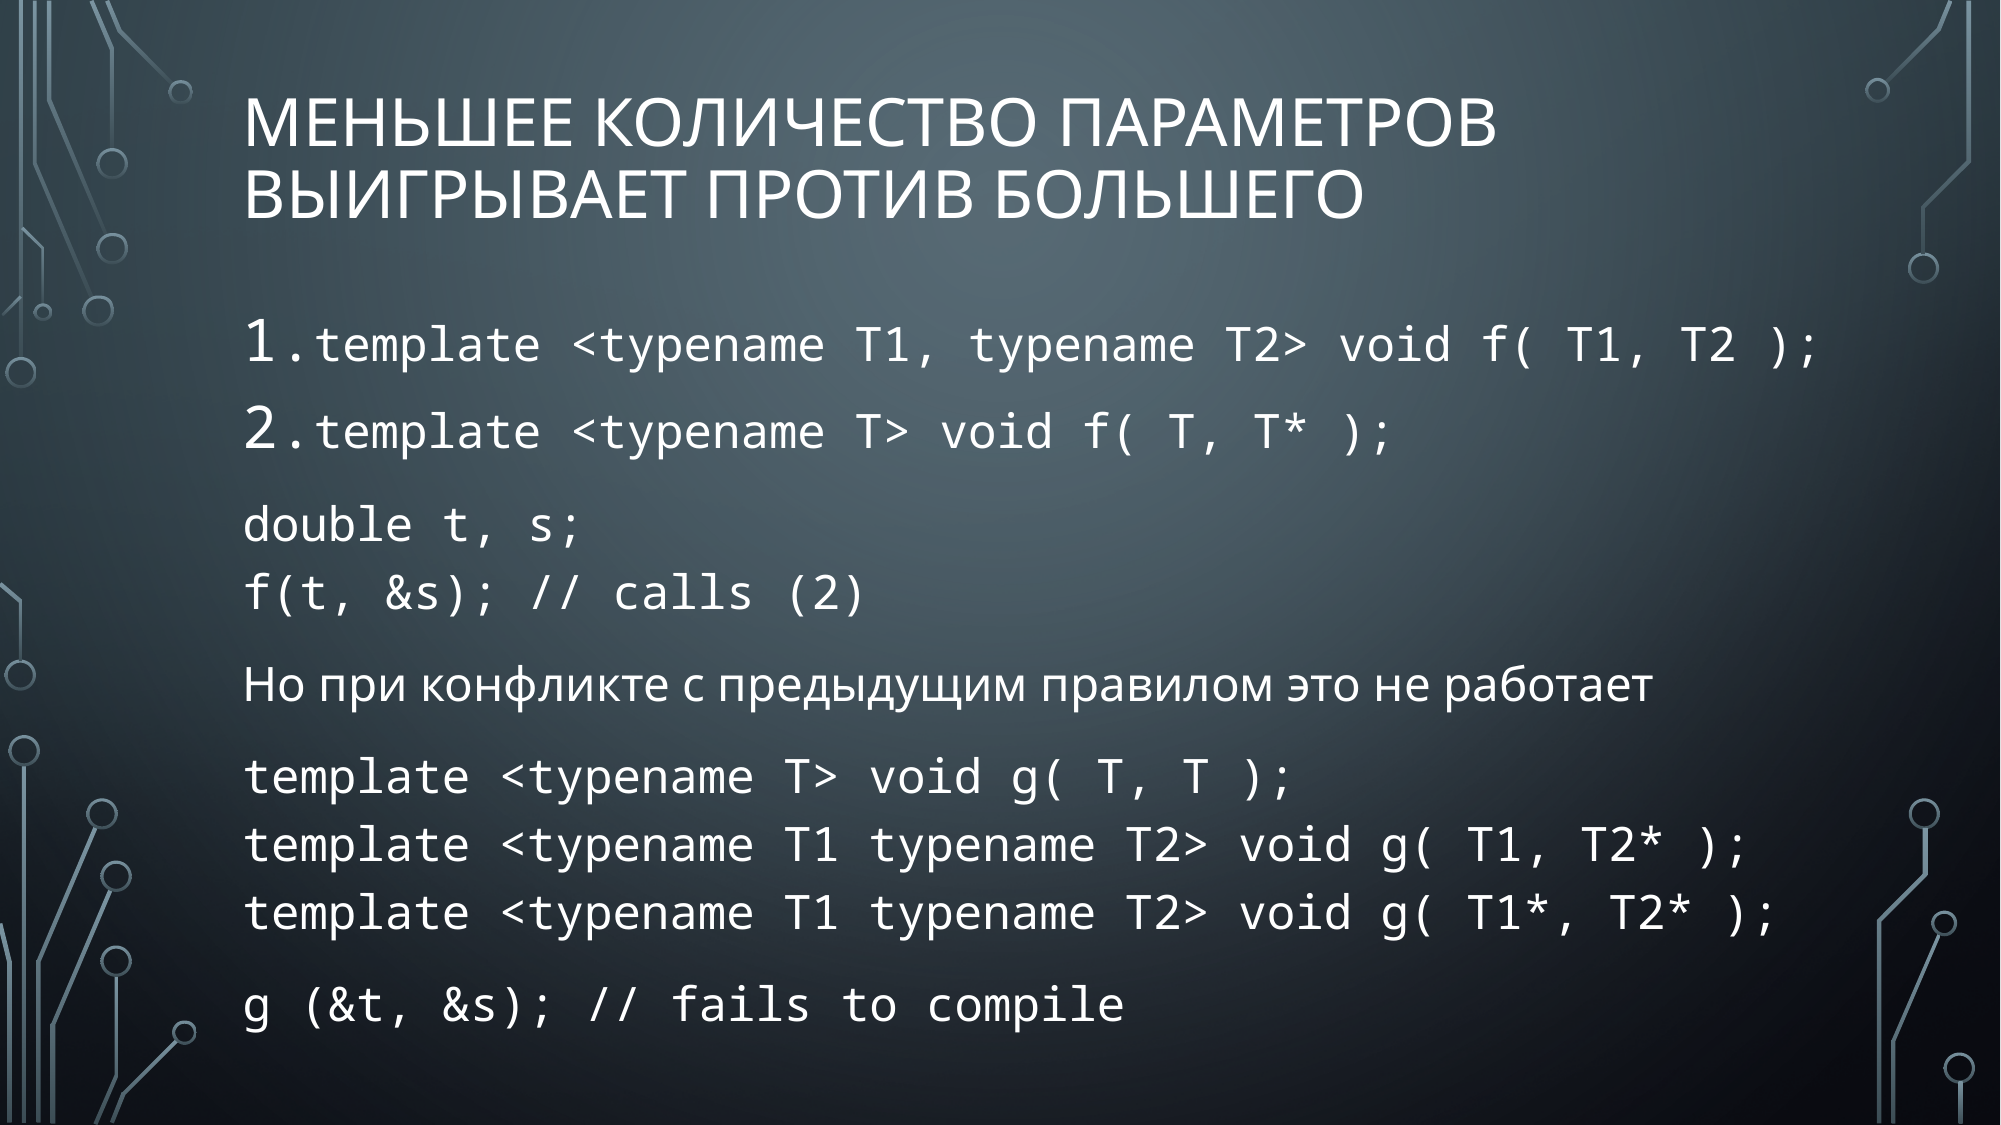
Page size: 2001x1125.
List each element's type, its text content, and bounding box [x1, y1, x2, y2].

list template <typename T1, typename T2> void f( T1, T2 ); template <typename T> void f( T, T* ); double t, s; f(t, &s); // calls (2) Но при конфликте с предыдущим правилом это не работает template <typename T> void g( T, T ); template <typename T1 typename T2> void g( T1, T2* ); template <typename T1 typename T2> void g( T1*, T2* ); g (&t, &s); // fails to compile [227, 294, 1853, 1102]
title Меньшее количество параметров выигрывает против большего [227, 27, 1853, 294]
